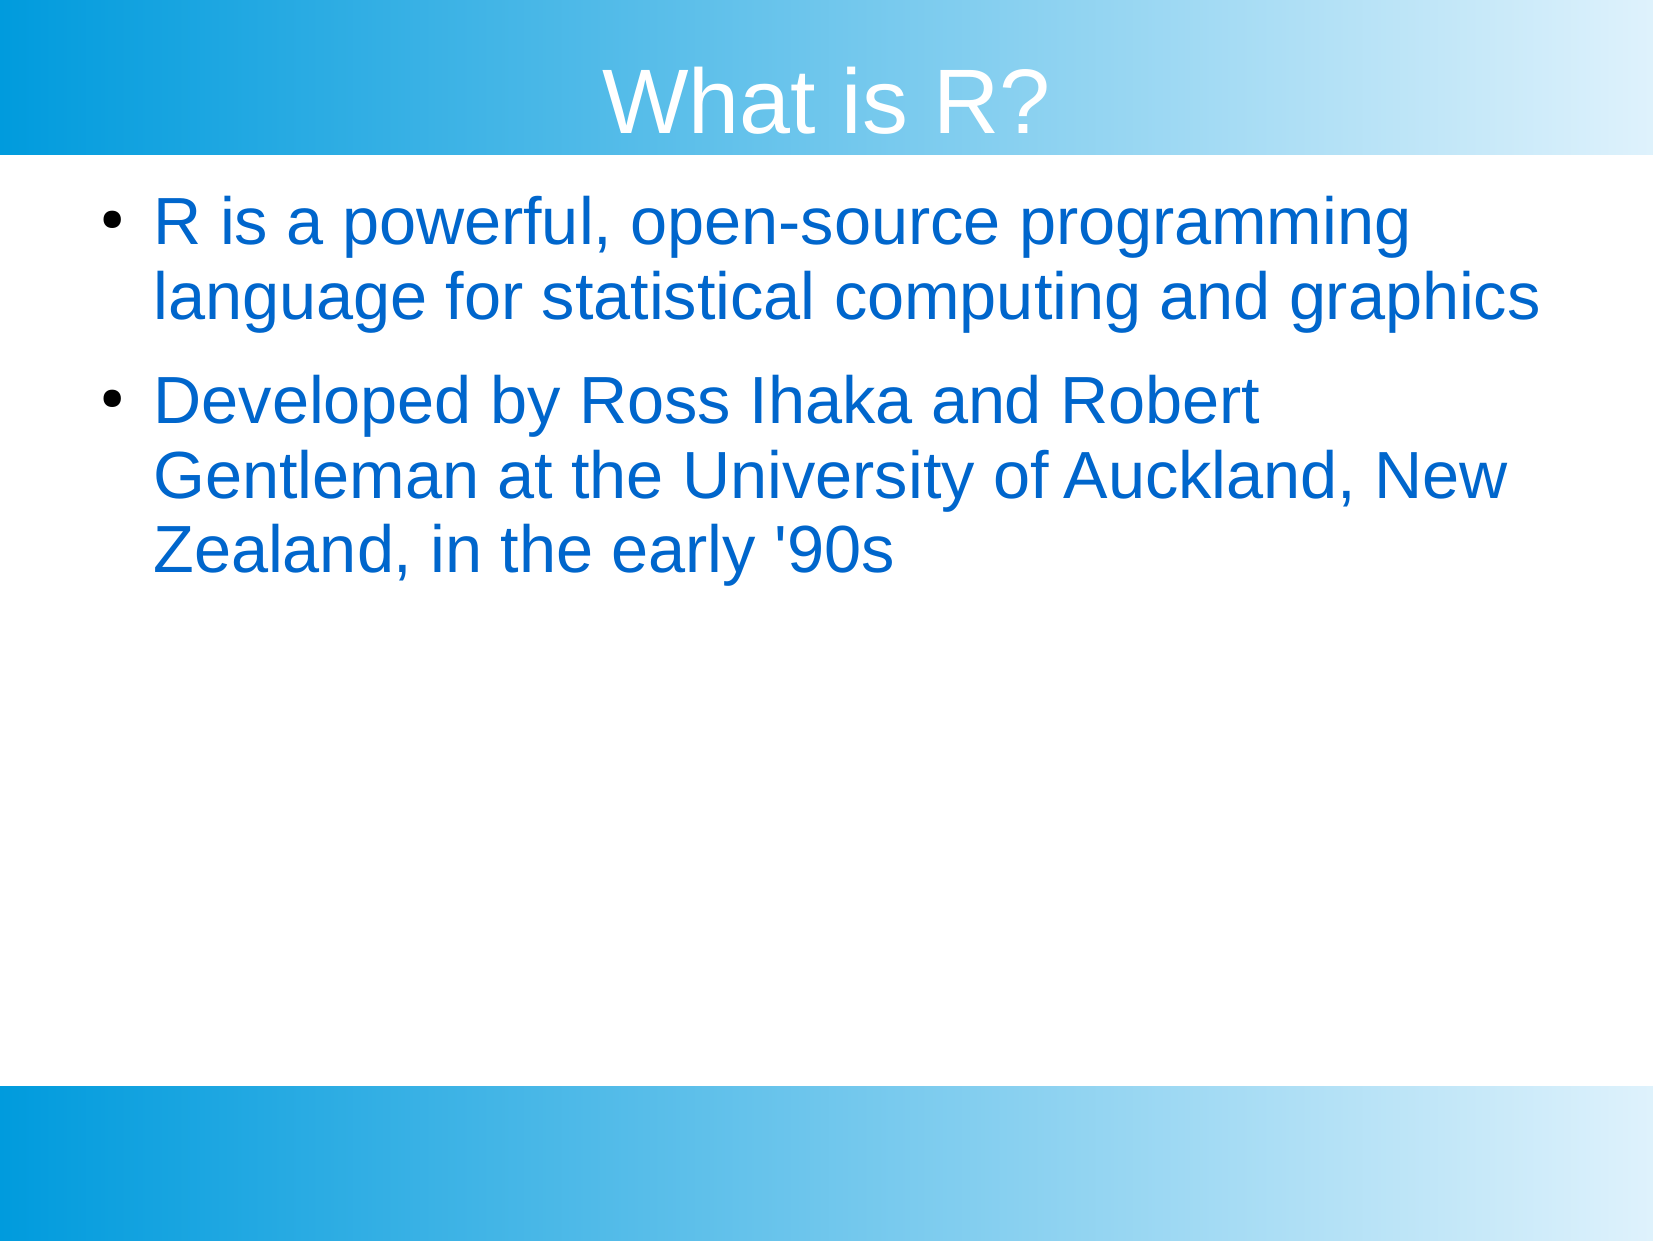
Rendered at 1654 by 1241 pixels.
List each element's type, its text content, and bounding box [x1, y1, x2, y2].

list R is a powerful, open-source programming language for statistical computing and graphics Developed by Ross Ihaka and Robert Gentleman at the University of Auckland, New Zealand, in the early '90s [82, 183, 1571, 1066]
title What is R? [82, 49, 1571, 155]
